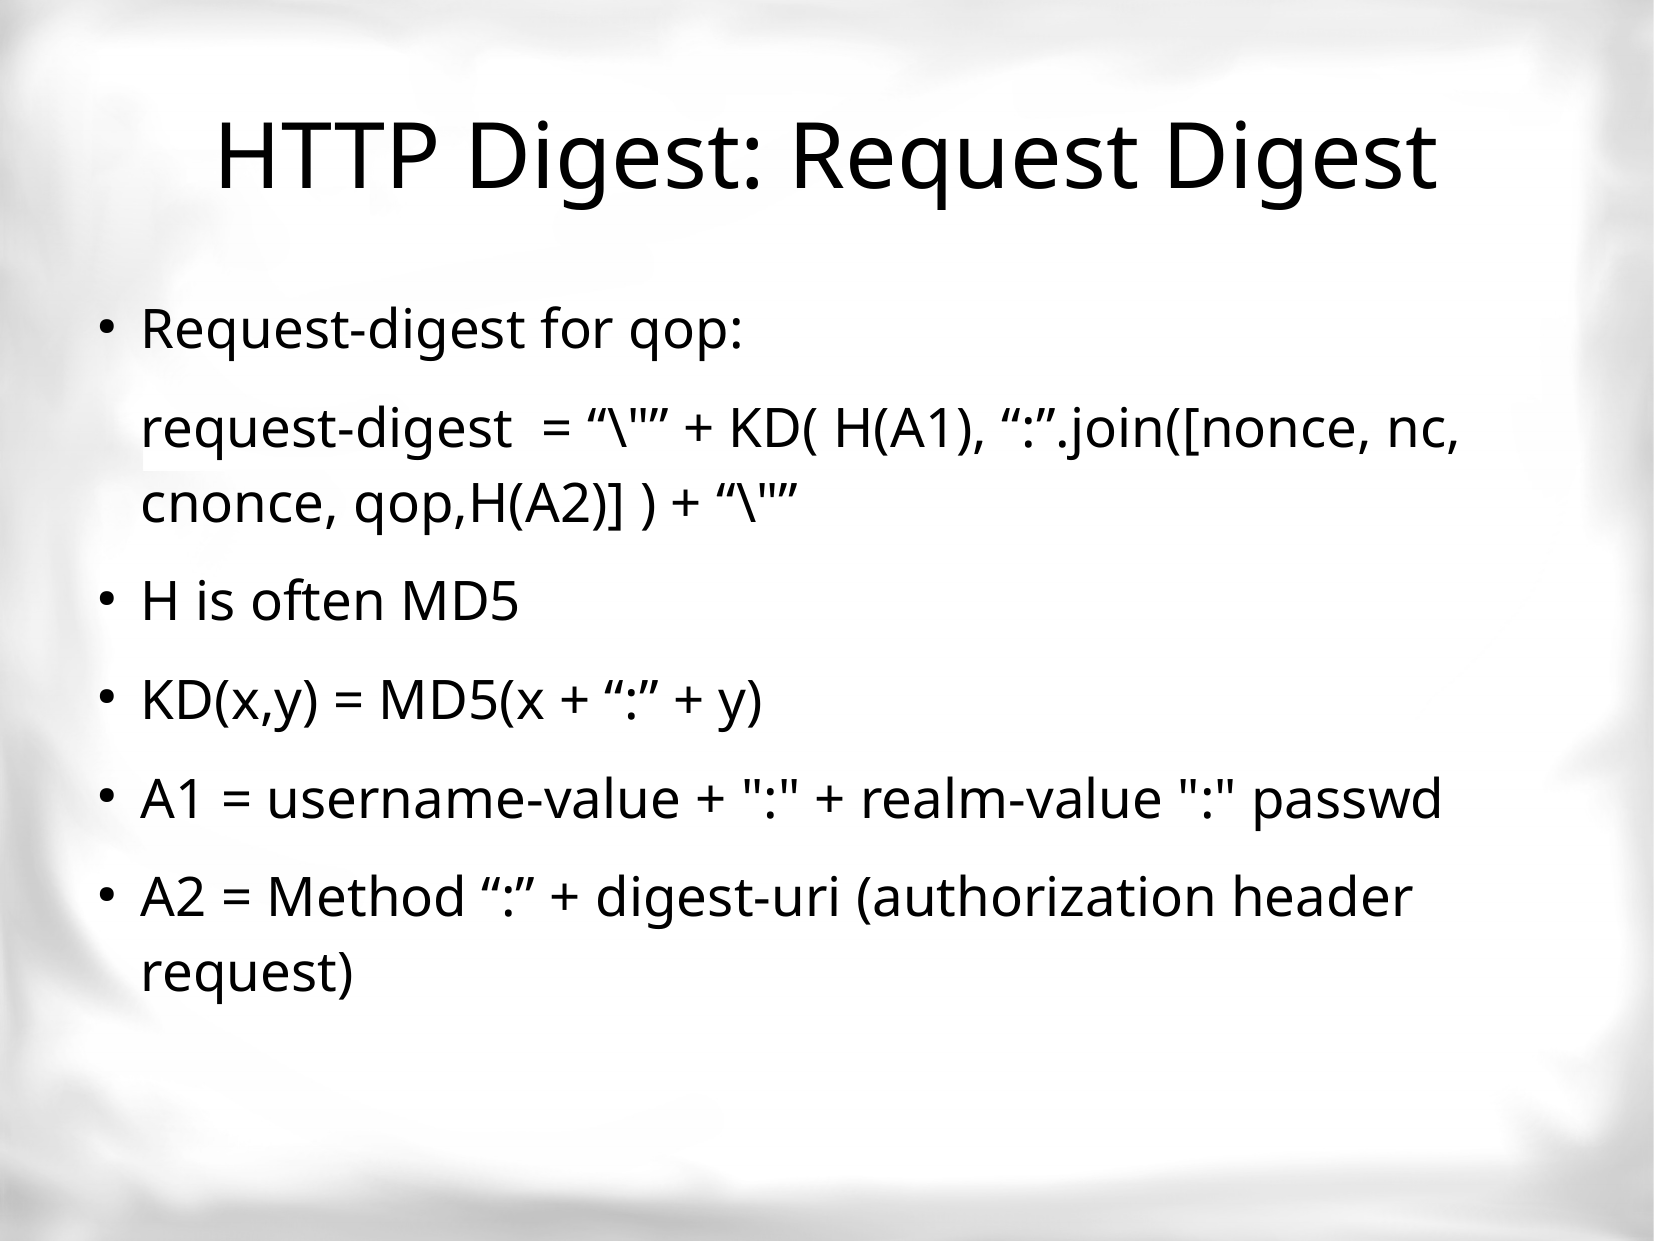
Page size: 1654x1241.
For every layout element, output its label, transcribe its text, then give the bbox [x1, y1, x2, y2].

picture [0, 0, 1654, 1241]
title HTTP Digest: Request Digest [82, 49, 1571, 257]
list Request-digest for qop: request-digest = “\"” + KD( H(A1), “:”.join([nonce, nc, cnonce, qop,H(A2)] ) + “\"” H is often MD5 KD(x,y) = MD5(x + “:” + y) A1 = username-value + ":" + realm-value ":" passwd A2 = Method “:” + digest-uri (authorization header request) [82, 290, 1571, 1010]
